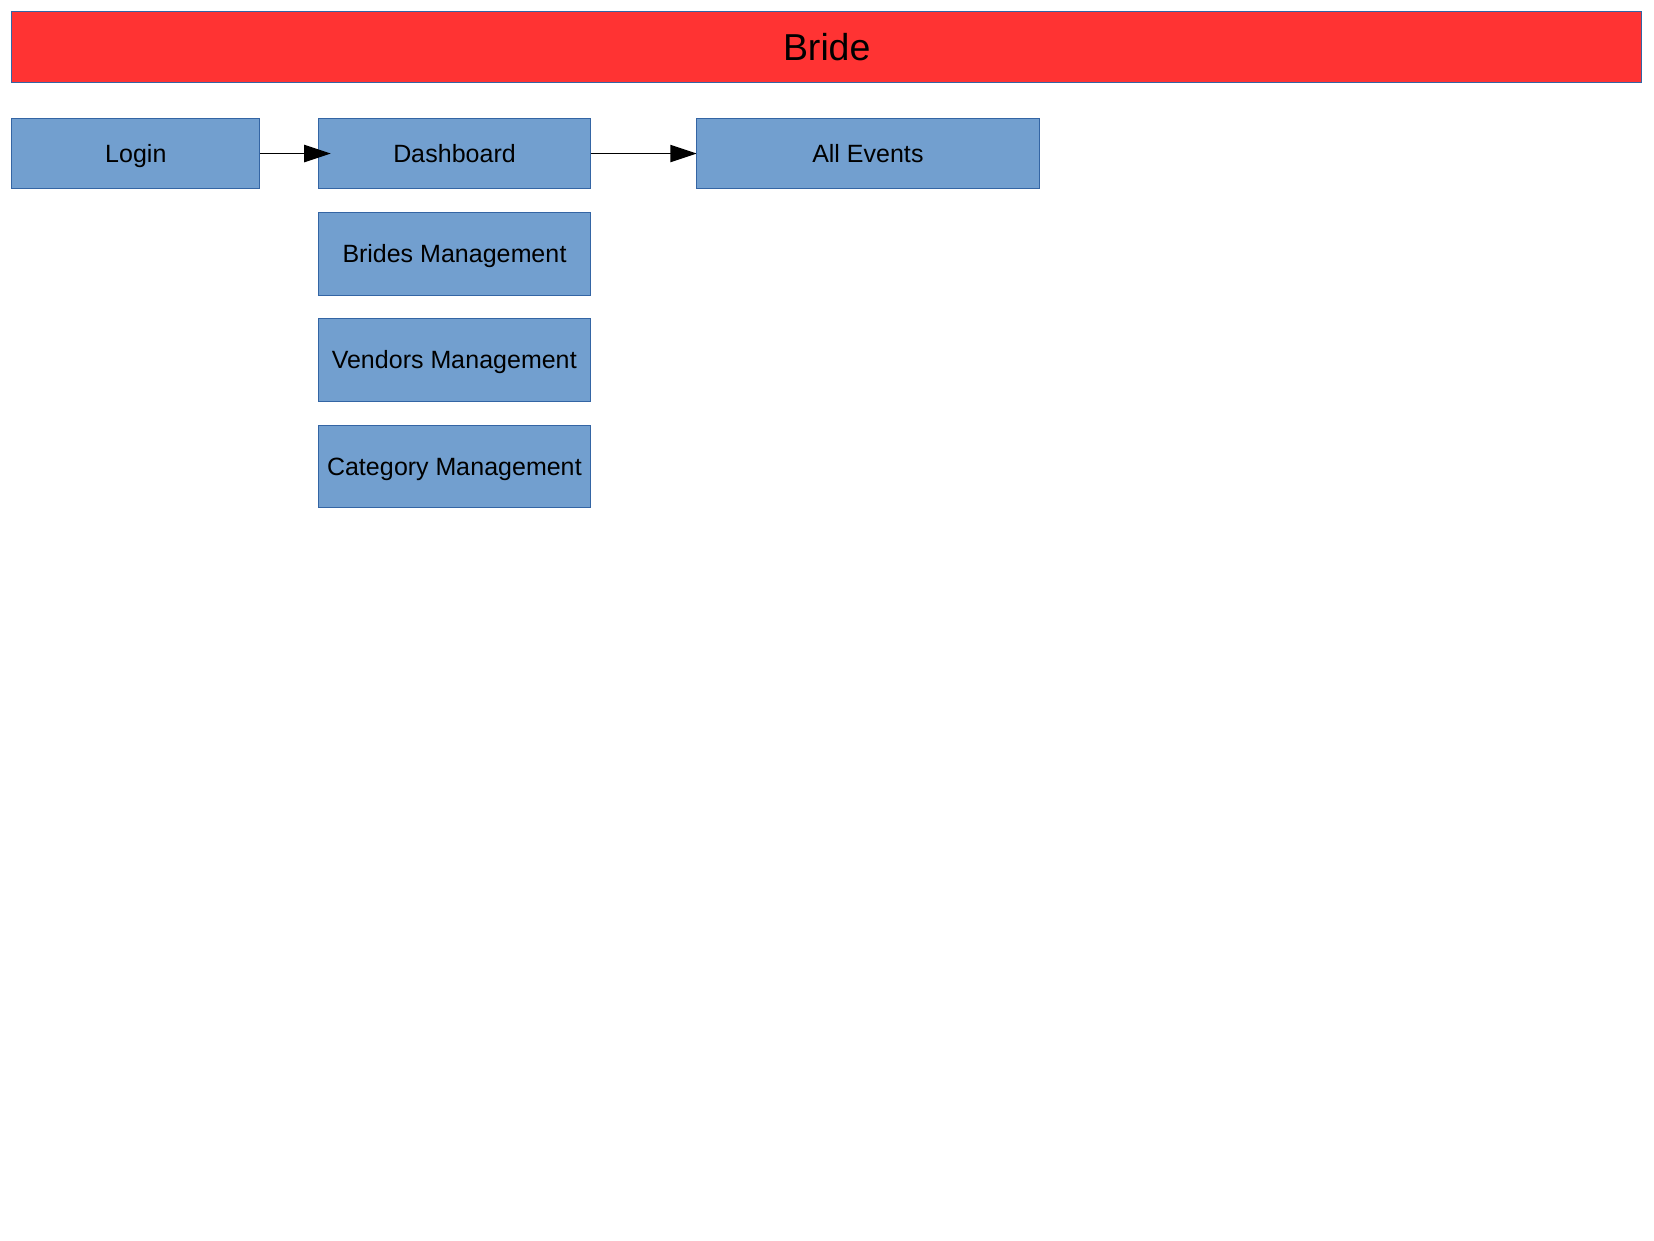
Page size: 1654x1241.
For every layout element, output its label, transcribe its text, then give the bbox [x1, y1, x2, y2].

text_box All Events [696, 118, 1040, 189]
text_box Vendors Management [318, 318, 591, 402]
text_box Dashboard [318, 118, 591, 189]
text_box Login [11, 118, 260, 189]
text_box Brides Management [318, 212, 591, 296]
text_box Bride [11, 11, 1642, 83]
text_box Category Management [318, 425, 591, 508]
